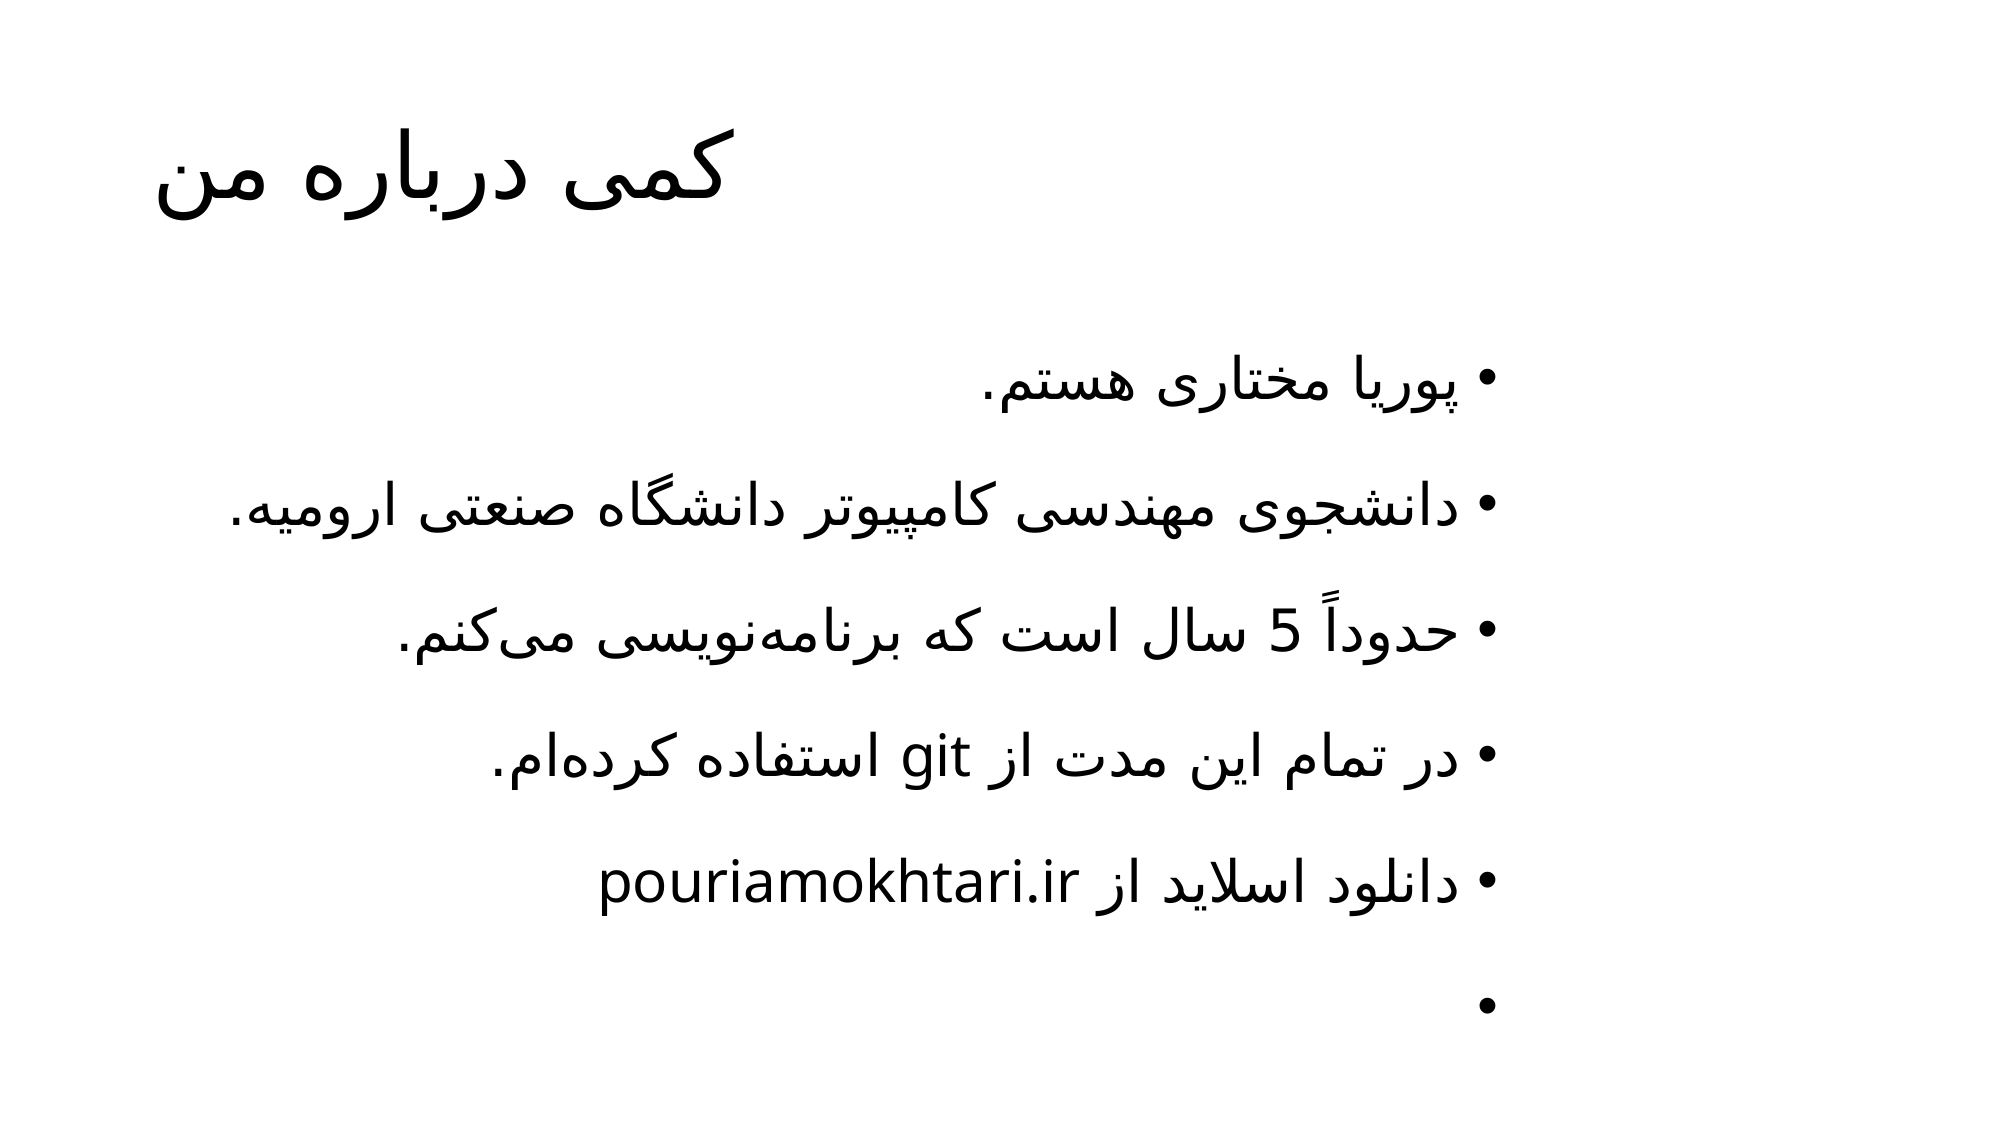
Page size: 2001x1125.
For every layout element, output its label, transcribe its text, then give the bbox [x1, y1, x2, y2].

title کمی درباره من [137, 59, 1863, 278]
list پوریا مختاری هستم. دانشجوی مهندسی کامپیوتر دانشگاه صنعتی ارومیه. حدوداً 5 سال است که برنامه‌نویسی می‌کنم. در تمام این مدت از git استفاده کرده‌ام. دانلود اسلاید از pouriamokhtari.ir [137, 299, 1863, 1014]
